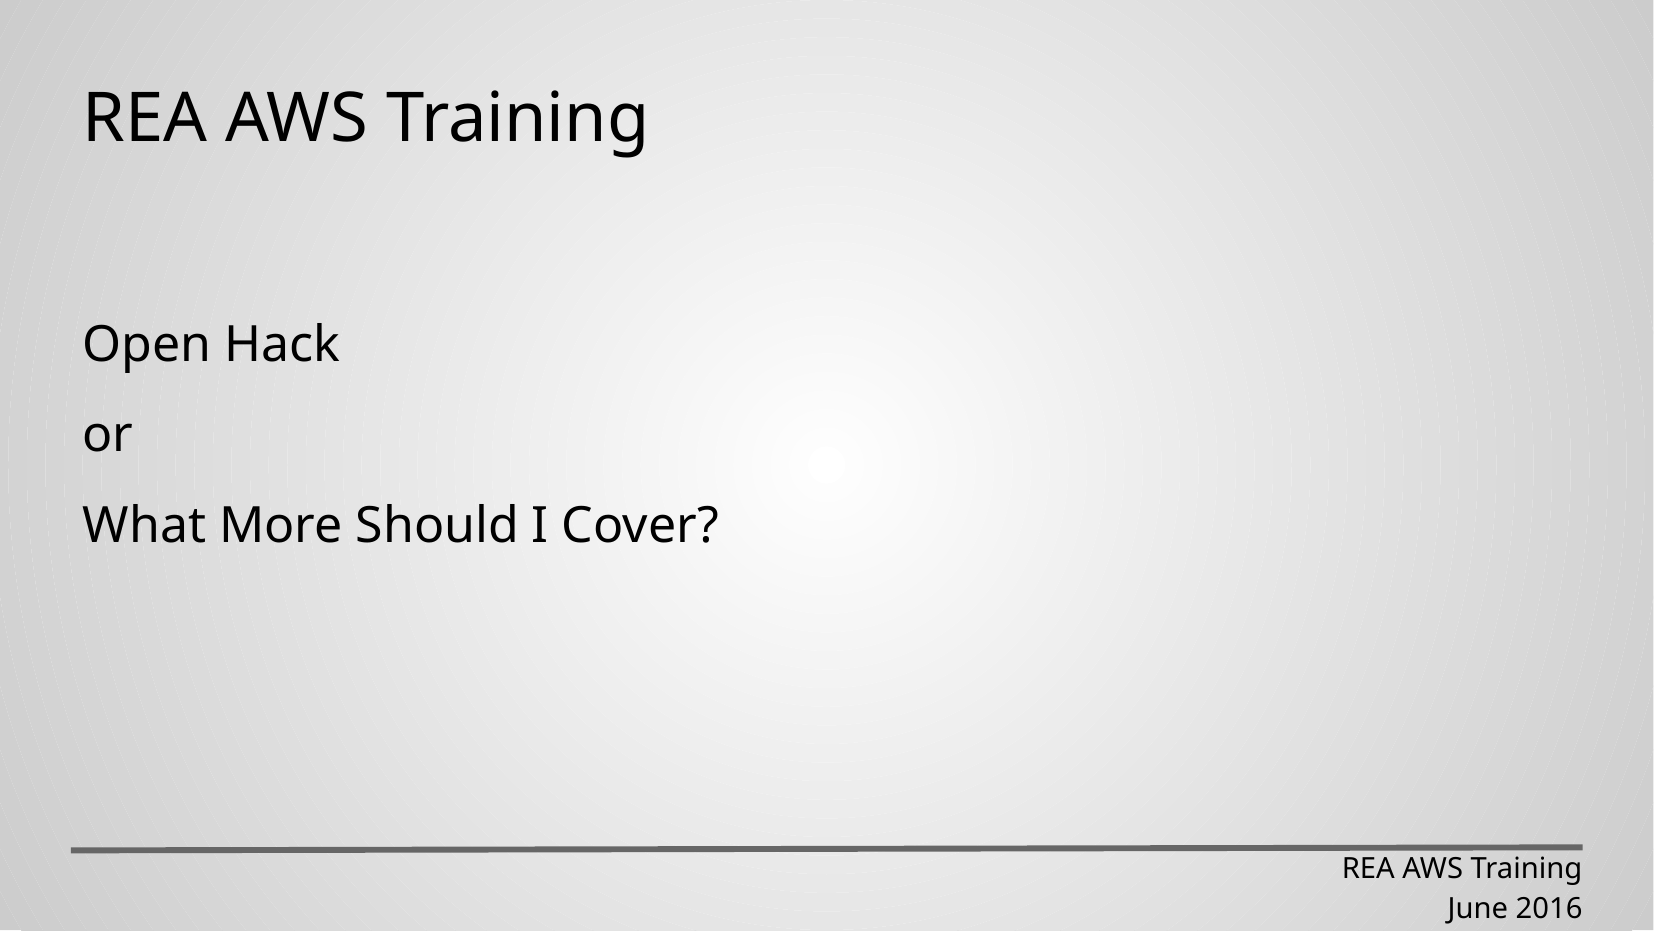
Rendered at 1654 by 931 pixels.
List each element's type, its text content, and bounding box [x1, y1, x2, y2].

list Open Hack or What More Should I Cover? [82, 217, 1571, 827]
title REA AWS Training [82, 37, 1571, 193]
